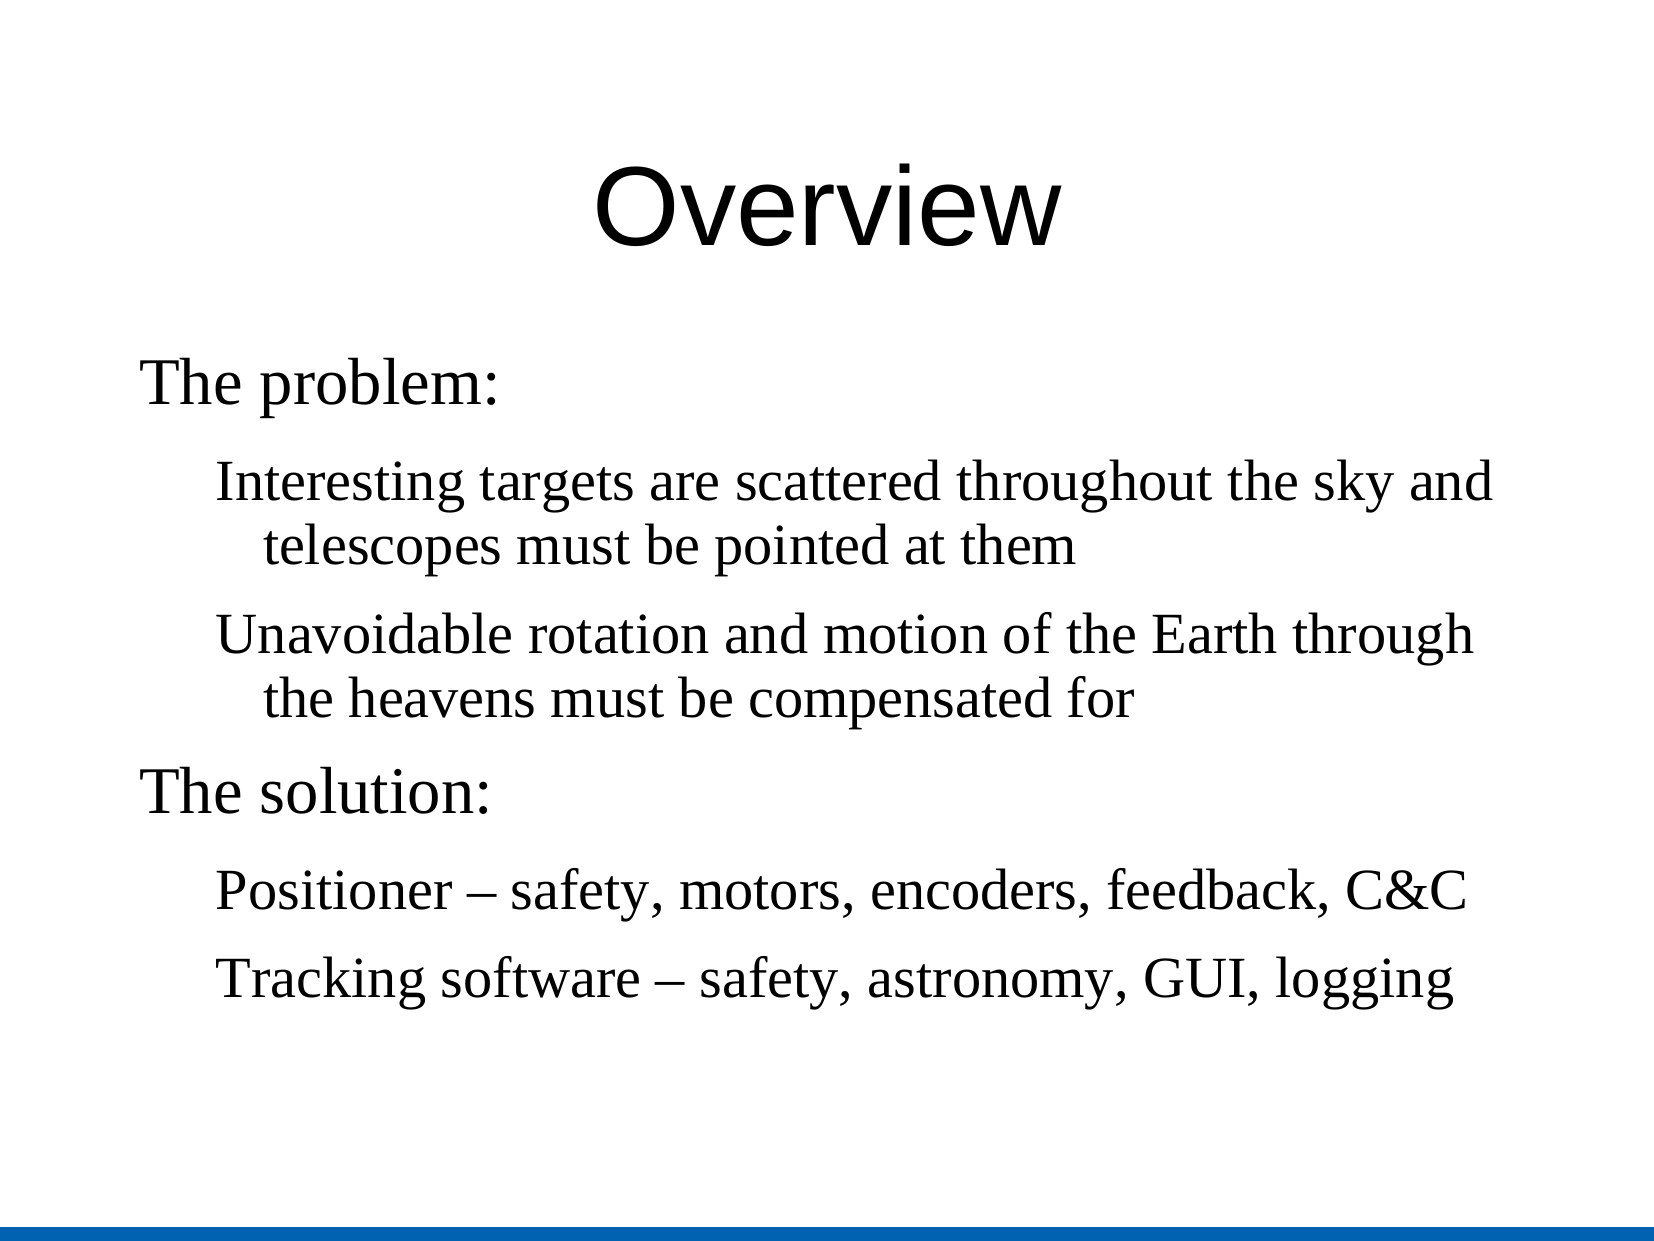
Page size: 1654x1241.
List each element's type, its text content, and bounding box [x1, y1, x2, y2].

list The problem: Interesting targets are scattered throughout the sky and telescopes must be pointed at them Unavoidable rotation and motion of the Earth through the heavens must be compensated for The solution: Positioner – safety, motors, encoders, feedback, C&C Tracking software – safety, astronomy, GUI, logging [121, 344, 1533, 1127]
title Overview [121, 102, 1533, 311]
